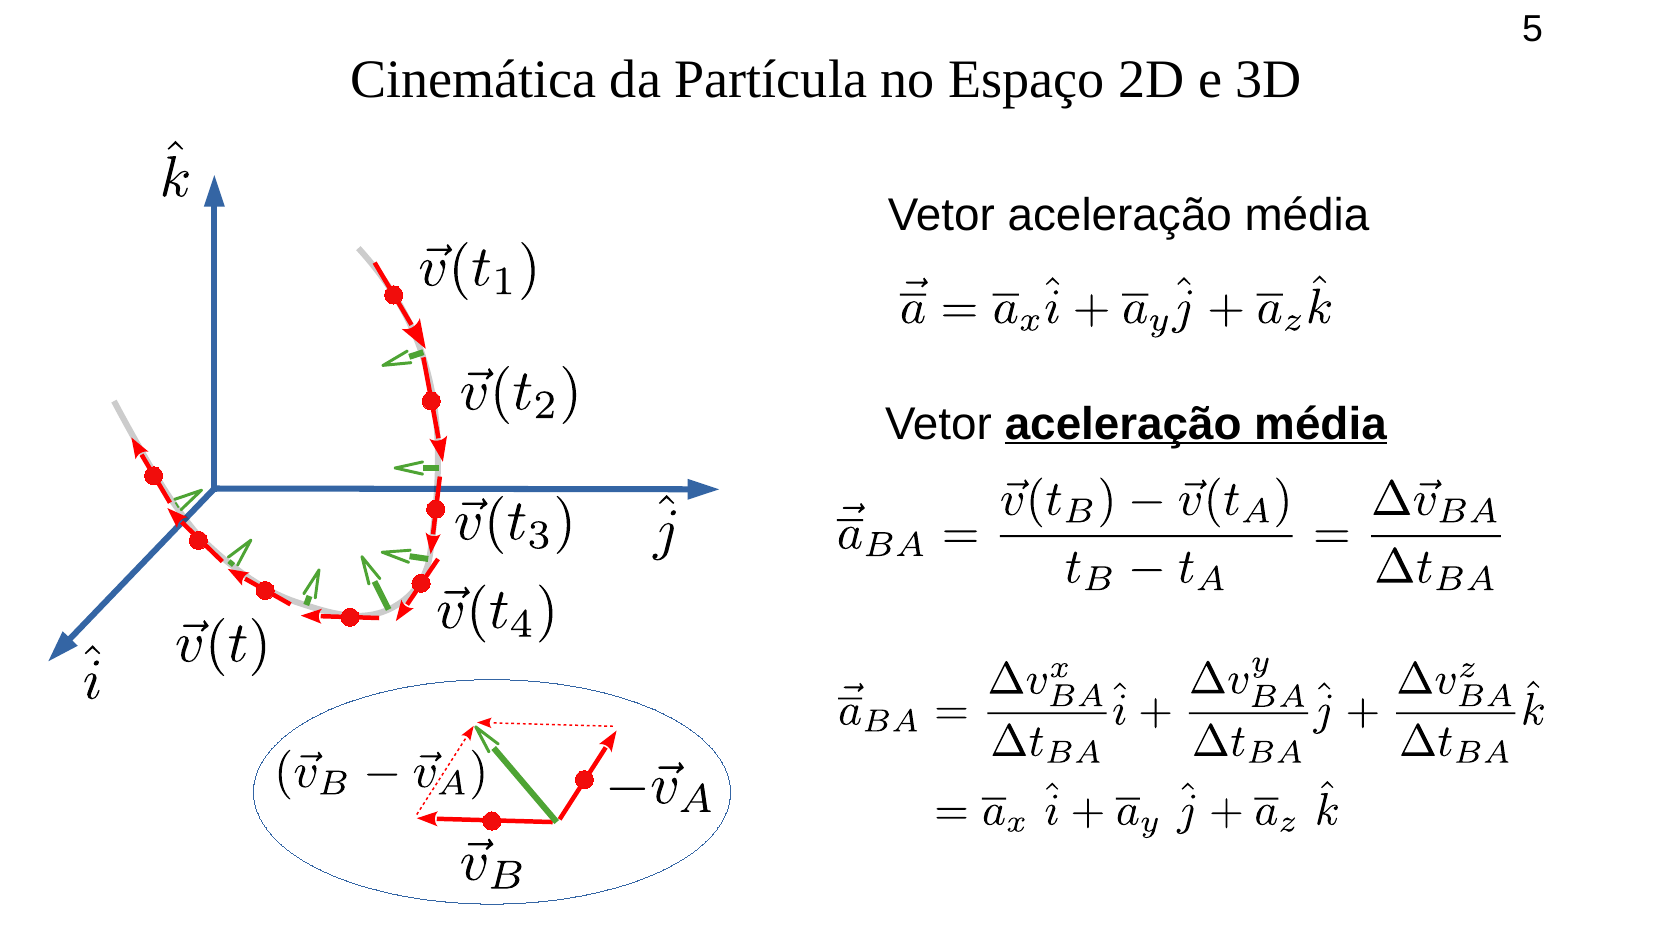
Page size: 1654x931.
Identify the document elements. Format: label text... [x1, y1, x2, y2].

text_box [256, 581, 275, 600]
text_box [426, 499, 445, 519]
picture [650, 492, 679, 563]
picture [602, 759, 714, 815]
picture [78, 645, 101, 700]
text_box [422, 391, 441, 411]
picture [159, 140, 189, 198]
text_box [411, 574, 431, 593]
text_box [144, 466, 163, 485]
picture [272, 747, 486, 802]
text_box [384, 285, 403, 305]
text_box [340, 608, 360, 627]
picture [833, 477, 1501, 591]
text_box Cinemática da Partícula no Espaço 2D e 3D [335, 11, 1319, 117]
text_box [575, 770, 594, 789]
picture [455, 836, 524, 891]
picture [835, 657, 1544, 839]
text_box <number> [1507, 0, 1654, 71]
picture [455, 363, 579, 427]
picture [413, 239, 537, 303]
picture [449, 493, 573, 557]
picture [431, 582, 555, 645]
picture [170, 615, 268, 679]
text_box [482, 811, 502, 831]
text_box [189, 531, 208, 550]
text_box Vetor aceleração média Vetor aceleração média [834, 155, 1618, 611]
picture [894, 273, 1333, 340]
